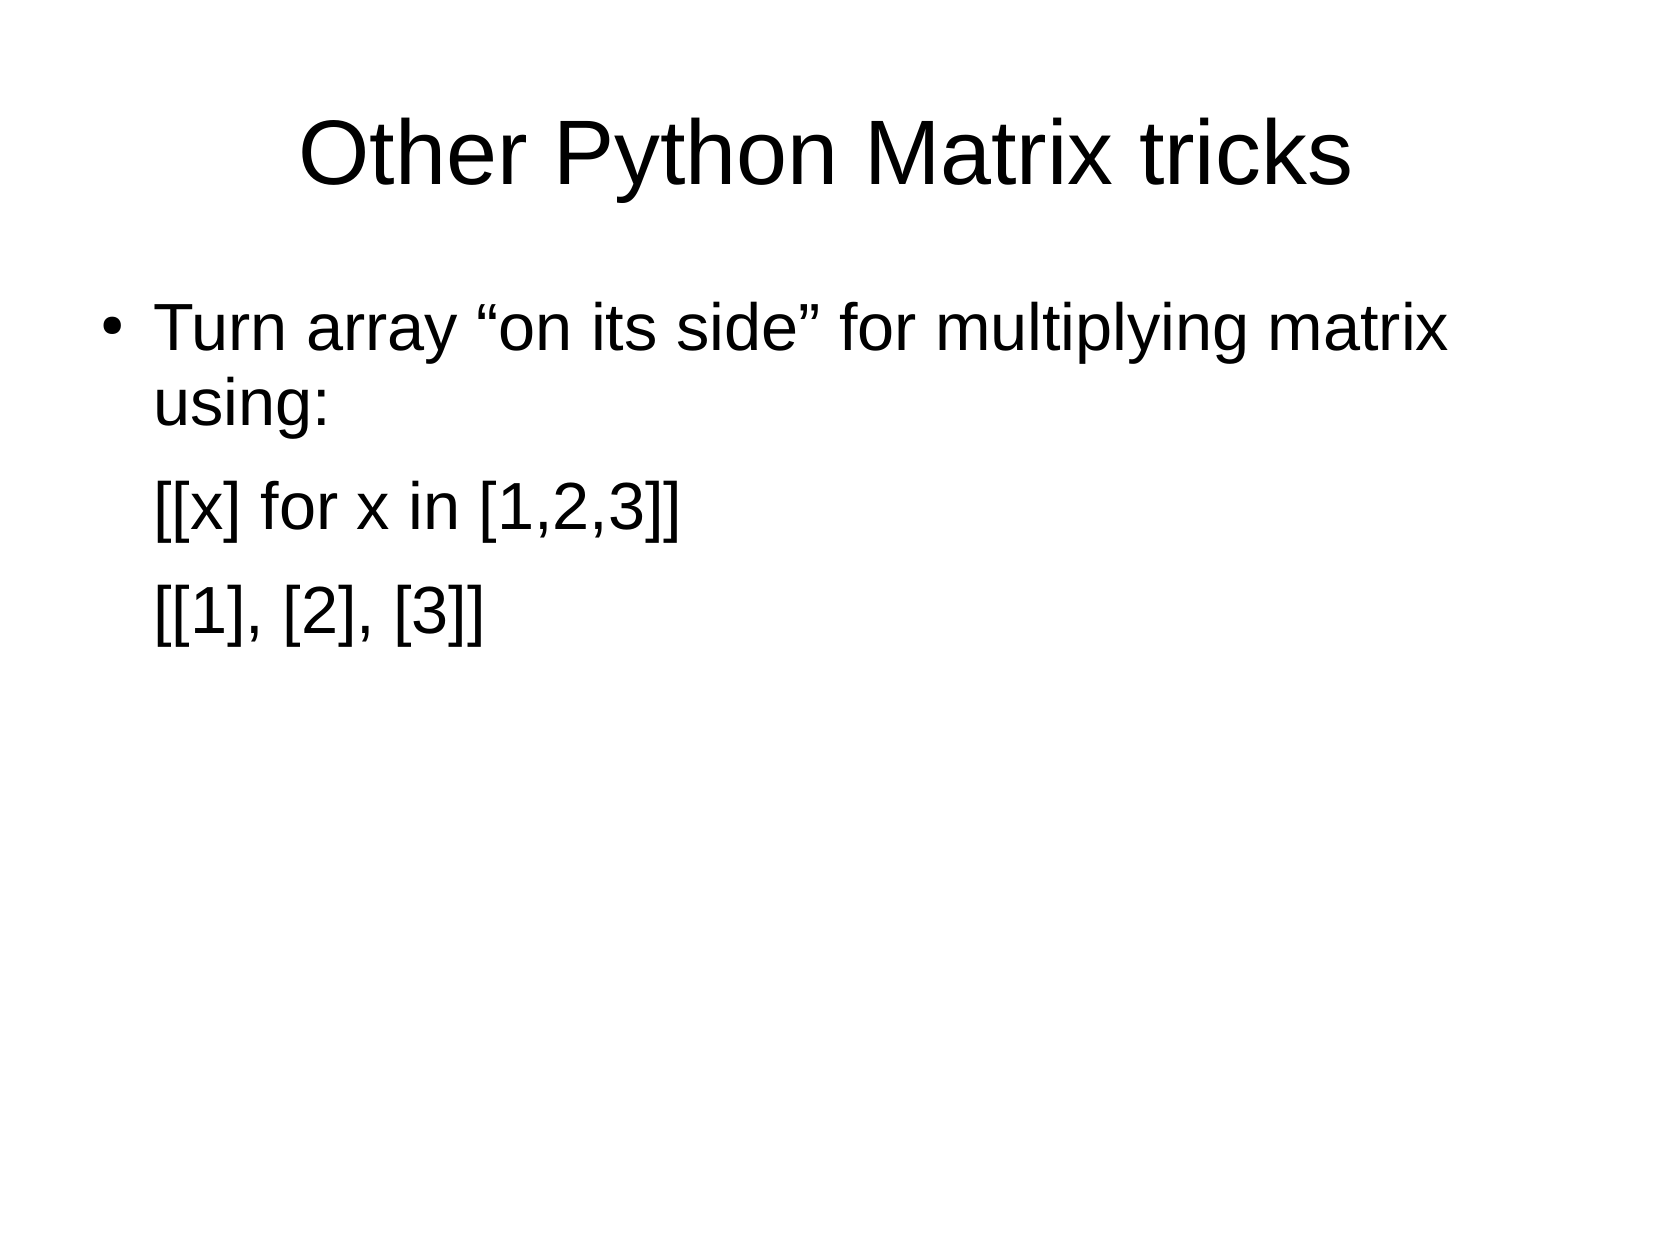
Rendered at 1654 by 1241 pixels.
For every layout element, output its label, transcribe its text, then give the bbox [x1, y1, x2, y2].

title Other Python Matrix tricks [82, 49, 1571, 257]
list Turn array “on its side” for multiplying matrix using: [[x] for x in [1,2,3]] [[1], [2], [3]] [82, 290, 1571, 1010]
